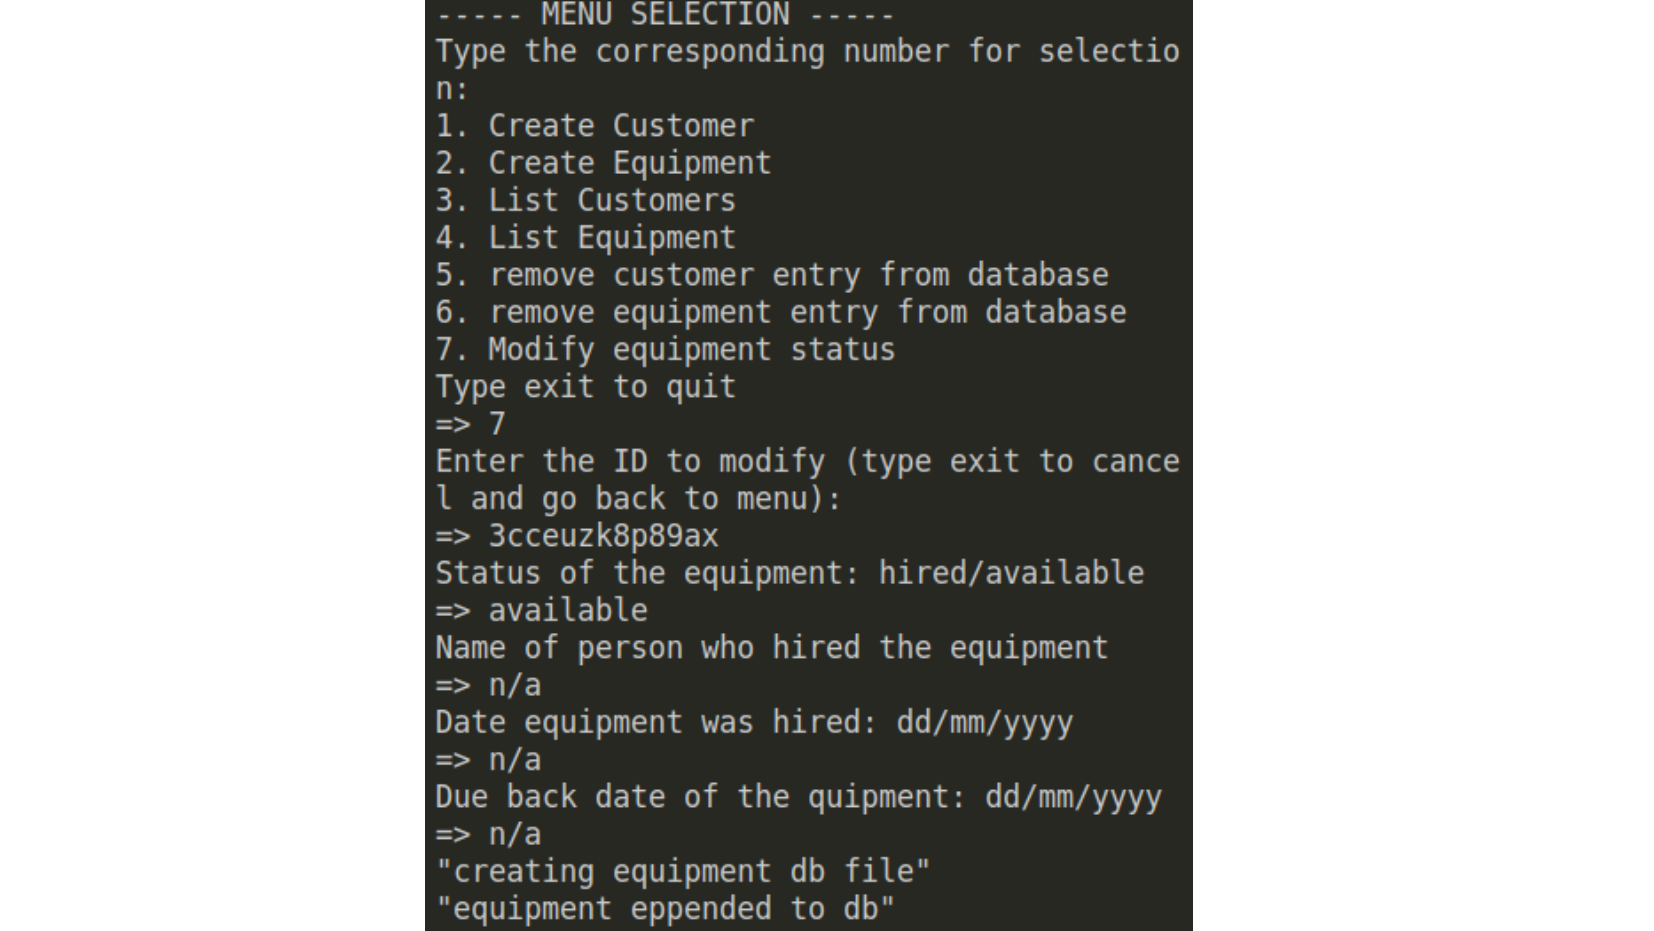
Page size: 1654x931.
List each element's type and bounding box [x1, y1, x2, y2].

picture [425, 0, 1193, 931]
